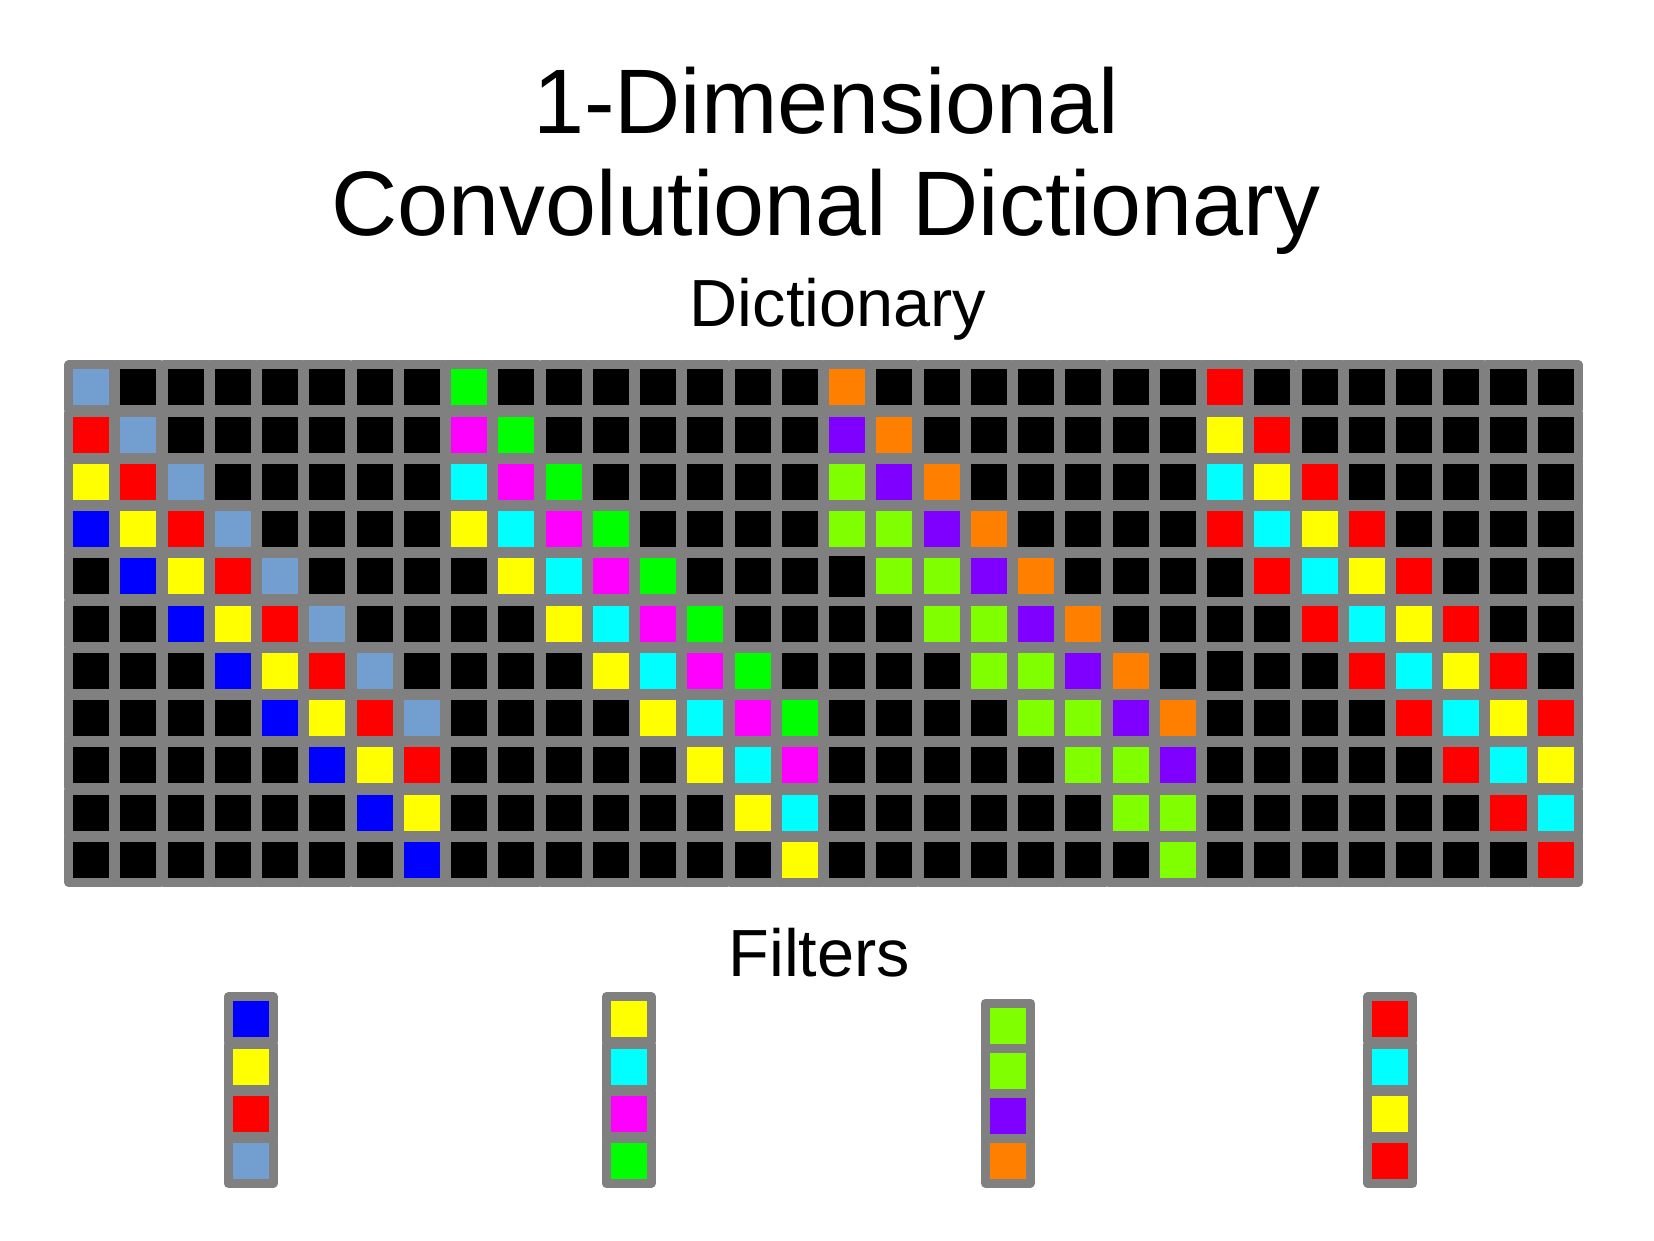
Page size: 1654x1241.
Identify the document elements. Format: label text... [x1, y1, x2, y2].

text_box [966, 364, 1012, 410]
text_box [210, 695, 256, 741]
text_box [257, 506, 303, 552]
text_box [682, 695, 728, 741]
text_box [210, 553, 256, 599]
text_box [257, 837, 303, 883]
text_box [682, 506, 728, 552]
text_box [68, 412, 114, 458]
text_box [1013, 553, 1059, 599]
text_box [1155, 364, 1201, 410]
text_box [163, 553, 209, 599]
text_box [541, 837, 587, 883]
text_box [1486, 553, 1532, 599]
text_box [68, 459, 114, 505]
text_box [399, 553, 445, 599]
text_box [68, 742, 114, 788]
text_box [635, 648, 681, 694]
text_box [588, 364, 634, 410]
text_box [1155, 790, 1201, 836]
text_box [446, 364, 492, 410]
text_box [1108, 695, 1154, 741]
text_box [1155, 553, 1201, 599]
text_box [919, 742, 965, 788]
text_box [730, 790, 776, 836]
text_box [399, 837, 445, 883]
text_box [1344, 742, 1390, 788]
text_box [966, 506, 1012, 552]
text_box [588, 506, 634, 552]
text_box [966, 837, 1012, 883]
text_box [493, 553, 539, 599]
text_box [1202, 742, 1248, 788]
text_box [1438, 553, 1484, 599]
text_box [1533, 601, 1579, 647]
text_box [1344, 412, 1390, 458]
text_box [588, 553, 634, 599]
text_box [1297, 695, 1343, 741]
text_box [1013, 364, 1059, 410]
text_box [588, 412, 634, 458]
text_box [210, 837, 256, 883]
text_box [399, 601, 445, 647]
text_box [1155, 742, 1201, 788]
text_box [352, 742, 398, 788]
text_box [352, 837, 398, 883]
text_box [228, 996, 274, 1042]
text_box [1391, 742, 1437, 788]
text_box [1297, 790, 1343, 836]
text_box [1108, 459, 1154, 505]
text_box [1108, 506, 1154, 552]
text_box [541, 553, 587, 599]
text_box [777, 459, 823, 505]
text_box [1249, 553, 1295, 599]
text_box [1486, 790, 1532, 836]
text_box [824, 412, 870, 458]
text_box [606, 1044, 652, 1090]
text_box [163, 742, 209, 788]
text_box [635, 790, 681, 836]
text_box [1249, 364, 1295, 410]
text_box [163, 412, 209, 458]
text_box [352, 648, 398, 694]
text_box [1202, 506, 1248, 552]
text_box [730, 695, 776, 741]
text_box [1438, 695, 1484, 741]
text_box [541, 648, 587, 694]
text_box [871, 459, 917, 505]
text_box [871, 742, 917, 788]
text_box [1249, 837, 1295, 883]
text_box [541, 742, 587, 788]
text_box [446, 506, 492, 552]
text_box [304, 412, 350, 458]
text_box [1202, 553, 1248, 741]
text_box [541, 364, 587, 410]
text_box [446, 837, 492, 883]
text_box [446, 695, 492, 741]
text_box [635, 459, 681, 505]
text_box [1249, 648, 1295, 694]
text_box [1486, 695, 1532, 741]
text_box [1344, 790, 1390, 836]
text_box [399, 412, 445, 458]
text_box [871, 506, 917, 552]
text_box [1438, 364, 1484, 410]
text_box [1533, 364, 1579, 410]
text_box [1533, 553, 1579, 599]
text_box [871, 412, 917, 458]
text_box [446, 459, 492, 505]
text_box [115, 506, 161, 552]
text_box [777, 742, 823, 788]
text_box [68, 837, 114, 883]
text_box [588, 459, 634, 505]
text_box [1367, 1091, 1413, 1137]
text_box [966, 601, 1012, 647]
text_box [635, 742, 681, 788]
text_box [1297, 601, 1343, 647]
text_box [919, 412, 965, 458]
text_box [399, 790, 445, 836]
text_box [682, 837, 728, 883]
text_box [871, 553, 917, 599]
text_box [493, 412, 539, 458]
text_box [304, 506, 350, 552]
text_box [1391, 553, 1437, 599]
text_box [777, 601, 823, 647]
text_box [919, 648, 965, 694]
text_box [352, 695, 398, 741]
text_box [682, 553, 728, 599]
text_box [1391, 790, 1437, 836]
text_box [1391, 648, 1437, 694]
text_box [352, 506, 398, 552]
text_box [1108, 648, 1154, 694]
text_box [1108, 601, 1154, 647]
text_box [1486, 459, 1532, 505]
text_box [210, 412, 256, 458]
text_box [493, 601, 539, 647]
text_box [1533, 695, 1579, 741]
text_box [730, 601, 776, 647]
text_box [1391, 837, 1437, 883]
text_box [635, 506, 681, 552]
text_box [1060, 601, 1106, 647]
text_box [966, 459, 1012, 505]
text_box [919, 790, 965, 836]
text_box [1060, 459, 1106, 505]
text_box [493, 648, 539, 694]
text_box [966, 790, 1012, 836]
text_box [163, 364, 209, 410]
text_box [541, 790, 587, 836]
text_box [257, 648, 303, 694]
text_box [1438, 459, 1484, 505]
text_box [163, 695, 209, 741]
text_box [115, 790, 161, 836]
text_box [1013, 506, 1059, 552]
text_box [115, 553, 161, 599]
text_box [257, 742, 303, 788]
text_box [1344, 364, 1390, 410]
text_box [446, 648, 492, 694]
text_box [635, 412, 681, 458]
text_box [115, 695, 161, 741]
text_box [1155, 412, 1201, 458]
text_box [824, 742, 870, 788]
text_box [228, 1091, 274, 1137]
text_box [635, 553, 681, 599]
text_box [1060, 364, 1106, 410]
text_box [1108, 837, 1154, 883]
text_box [493, 364, 539, 410]
text_box [493, 459, 539, 505]
text_box [210, 790, 256, 836]
text_box [228, 1138, 274, 1184]
text_box [1013, 742, 1059, 788]
text_box [1297, 506, 1343, 552]
text_box [1013, 837, 1059, 883]
text_box [352, 553, 398, 599]
text_box [777, 506, 823, 552]
text_box [210, 364, 256, 410]
text_box [1344, 648, 1390, 694]
text_box [446, 742, 492, 788]
text_box [682, 459, 728, 505]
text_box [1249, 695, 1295, 741]
text_box [399, 506, 445, 552]
text_box [1202, 412, 1248, 458]
text_box [966, 695, 1012, 741]
text_box [1391, 364, 1437, 410]
text_box [399, 695, 445, 741]
text_box [210, 648, 256, 694]
text_box [588, 695, 634, 741]
text_box [682, 364, 728, 410]
text_box [1060, 506, 1106, 552]
text_box [115, 742, 161, 788]
text_box [919, 553, 965, 599]
text_box [1533, 790, 1579, 836]
text_box [730, 553, 776, 599]
text_box [352, 601, 398, 647]
text_box [115, 364, 161, 410]
text_box [919, 601, 965, 647]
text_box [1533, 648, 1579, 694]
text_box [1533, 742, 1579, 788]
text_box [1297, 412, 1343, 458]
text_box [1438, 648, 1484, 694]
text_box [1249, 506, 1295, 552]
text_box [210, 459, 256, 505]
text_box [541, 695, 587, 741]
text_box [824, 790, 870, 836]
text_box [871, 601, 917, 647]
text_box [399, 742, 445, 788]
text_box [777, 412, 823, 458]
text_box [446, 790, 492, 836]
text_box [68, 506, 114, 552]
text_box [1060, 742, 1106, 788]
text_box [1297, 742, 1343, 788]
text_box [777, 648, 823, 694]
text_box [919, 837, 965, 883]
text_box [1297, 459, 1343, 505]
text_box [68, 364, 114, 410]
text_box [163, 506, 209, 552]
text_box Filters [714, 908, 940, 999]
text_box [541, 459, 587, 505]
text_box [919, 506, 965, 552]
text_box [1297, 837, 1343, 883]
text_box [163, 790, 209, 836]
text_box [1155, 459, 1201, 505]
text_box [1108, 364, 1154, 410]
text_box [824, 459, 870, 505]
text_box [1486, 364, 1532, 410]
text_box [682, 742, 728, 788]
text_box [1060, 553, 1106, 599]
text_box [68, 648, 114, 694]
text_box [1533, 837, 1579, 883]
text_box [304, 459, 350, 505]
text_box [777, 553, 823, 599]
text_box [919, 695, 965, 741]
text_box [257, 601, 303, 647]
text_box [399, 459, 445, 505]
text_box [493, 790, 539, 836]
text_box [871, 364, 917, 410]
text_box [446, 412, 492, 458]
text_box [1155, 648, 1201, 694]
text_box [68, 601, 114, 647]
text_box [210, 601, 256, 647]
text_box [399, 364, 445, 410]
text_box [588, 601, 634, 647]
text_box [1060, 648, 1106, 694]
text_box [68, 790, 114, 836]
text_box [1367, 1138, 1413, 1184]
text_box [1438, 742, 1484, 788]
text_box [115, 412, 161, 458]
text_box [1108, 412, 1154, 458]
text_box [1438, 837, 1484, 883]
text_box [1013, 412, 1059, 458]
text_box [1108, 742, 1154, 788]
text_box [304, 601, 350, 647]
text_box [1297, 553, 1343, 599]
text_box [352, 364, 398, 410]
text_box [163, 459, 209, 505]
text_box [871, 790, 917, 836]
text_box [210, 742, 256, 788]
text_box [1367, 1044, 1413, 1090]
text_box [1108, 553, 1154, 599]
text_box [871, 837, 917, 883]
text_box [1486, 648, 1532, 694]
text_box [588, 790, 634, 836]
text_box [1060, 837, 1106, 883]
text_box [1486, 837, 1532, 883]
text_box [777, 364, 823, 410]
title 1-Dimensional Convolutional Dictionary [82, 49, 1571, 257]
text_box [1155, 695, 1201, 741]
text_box [163, 648, 209, 694]
text_box [1060, 412, 1106, 458]
text_box [1013, 601, 1059, 647]
text_box [399, 648, 445, 694]
text_box [493, 837, 539, 883]
text_box [966, 412, 1012, 458]
text_box [1060, 790, 1106, 836]
text_box [352, 459, 398, 505]
text_box [1249, 412, 1295, 458]
text_box [588, 742, 634, 788]
text_box [257, 553, 303, 599]
text_box [966, 553, 1012, 599]
text_box [1486, 506, 1532, 552]
text_box [1108, 790, 1154, 836]
text_box [871, 648, 917, 694]
text_box [1297, 648, 1343, 694]
text_box [966, 648, 1012, 694]
text_box [1013, 459, 1059, 505]
text_box [163, 601, 209, 647]
text_box [1013, 790, 1059, 836]
text_box [1344, 506, 1390, 552]
text_box [606, 1091, 652, 1137]
text_box [635, 695, 681, 741]
text_box [730, 412, 776, 458]
text_box [541, 601, 587, 647]
text_box [1013, 648, 1059, 694]
text_box [1013, 695, 1059, 741]
text_box [1202, 790, 1248, 836]
text_box [777, 695, 823, 741]
text_box [1438, 506, 1484, 552]
text_box [210, 506, 256, 552]
text_box [1391, 459, 1437, 505]
text_box [446, 601, 492, 647]
text_box [493, 742, 539, 788]
text_box [115, 648, 161, 694]
text_box [1533, 506, 1579, 552]
text_box [257, 412, 303, 458]
text_box [871, 695, 917, 741]
text_box [1297, 364, 1343, 410]
text_box [352, 412, 398, 458]
text_box [1391, 412, 1437, 458]
text_box [304, 553, 350, 599]
text_box [304, 742, 350, 788]
text_box [635, 364, 681, 410]
text_box [115, 459, 161, 505]
text_box [730, 364, 776, 410]
text_box [919, 459, 965, 505]
text_box [824, 695, 870, 741]
text_box [1391, 506, 1437, 552]
text_box [919, 364, 965, 410]
text_box [446, 553, 492, 599]
text_box [1060, 695, 1106, 741]
text_box [1202, 837, 1248, 883]
text_box [304, 790, 350, 836]
text_box [1249, 459, 1295, 505]
text_box [1155, 837, 1201, 883]
text_box [68, 695, 114, 741]
text_box [1344, 459, 1390, 505]
text_box [541, 506, 587, 552]
text_box [1486, 601, 1532, 647]
text_box [304, 364, 350, 410]
text_box [304, 837, 350, 883]
text_box [682, 790, 728, 836]
text_box [541, 412, 587, 458]
text_box [257, 790, 303, 836]
text_box [1249, 601, 1295, 647]
text_box [824, 364, 870, 410]
text_box [493, 695, 539, 741]
text_box [824, 648, 870, 694]
text_box [635, 601, 681, 647]
text_box [1344, 695, 1390, 741]
text_box [730, 837, 776, 883]
text_box [1391, 695, 1437, 741]
text_box [115, 837, 161, 883]
text_box [985, 1003, 1031, 1184]
text_box [682, 601, 728, 647]
text_box [966, 742, 1012, 788]
text_box [1344, 601, 1390, 647]
text_box [824, 837, 870, 883]
text_box [115, 601, 161, 647]
text_box [1391, 601, 1437, 647]
text_box [730, 648, 776, 694]
text_box [682, 648, 728, 694]
text_box [304, 648, 350, 694]
text_box [1486, 412, 1532, 458]
text_box [1438, 601, 1484, 647]
text_box [730, 506, 776, 552]
text_box [635, 837, 681, 883]
text_box [257, 695, 303, 741]
text_box [1155, 601, 1201, 647]
text_box [1486, 742, 1532, 788]
text_box [777, 837, 823, 883]
text_box [588, 648, 634, 694]
text_box [1367, 996, 1413, 1042]
text_box [1533, 459, 1579, 505]
text_box [1249, 790, 1295, 836]
text_box [1438, 412, 1484, 458]
text_box [1344, 837, 1390, 883]
text_box [257, 364, 303, 410]
text_box [1202, 364, 1248, 410]
text_box [304, 695, 350, 741]
text_box [1533, 412, 1579, 458]
text_box [682, 412, 728, 458]
text_box [228, 1044, 274, 1090]
text_box [1249, 742, 1295, 788]
text_box [824, 506, 870, 647]
text_box [493, 506, 539, 552]
text_box [730, 742, 776, 788]
text_box Dictionary [674, 258, 1005, 349]
text_box [1202, 459, 1248, 505]
text_box [730, 459, 776, 505]
text_box [1155, 506, 1201, 552]
text_box [1438, 790, 1484, 836]
text_box [606, 996, 652, 1042]
text_box [163, 837, 209, 883]
text_box [606, 1138, 652, 1184]
text_box [777, 790, 823, 836]
text_box [68, 553, 114, 599]
text_box [588, 837, 634, 883]
text_box [352, 790, 398, 836]
text_box [1344, 553, 1390, 599]
text_box [257, 459, 303, 505]
